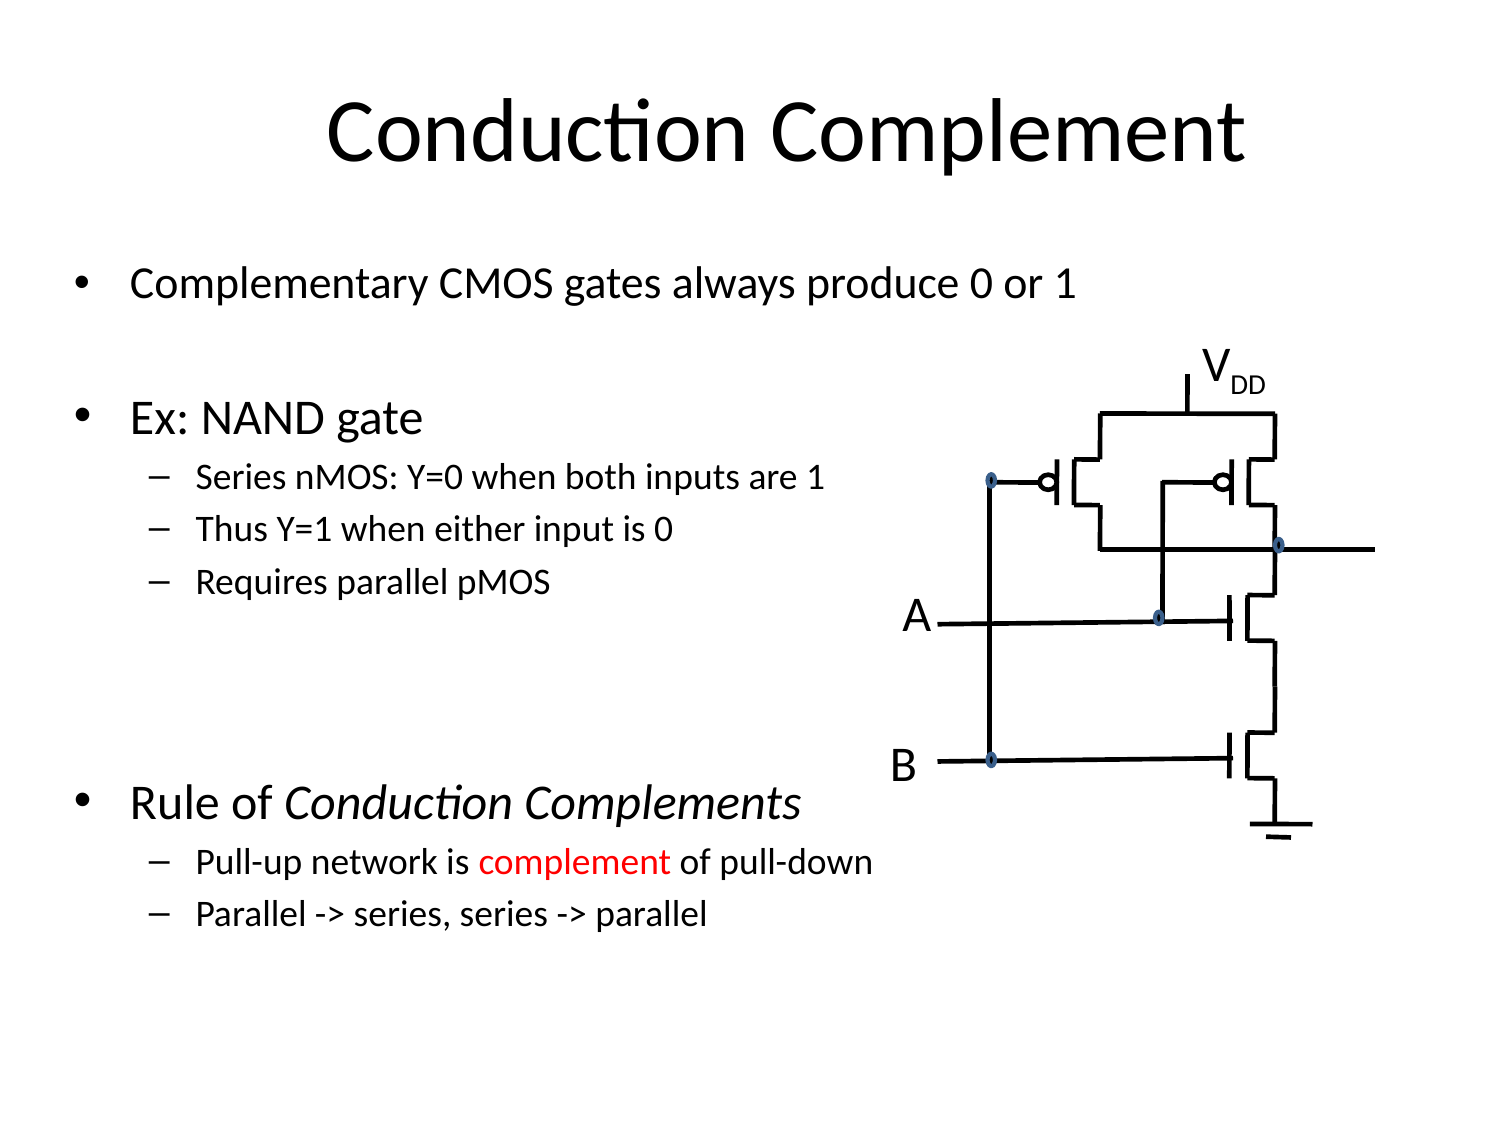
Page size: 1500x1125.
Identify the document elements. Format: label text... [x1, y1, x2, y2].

title Conduction Complement [150, 85, 1426, 193]
list Complementary CMOS gates always produce 0 or 1 Ex: NAND gate Series nMOS: Y=0 when both inputs are 1 Thus Y=1 when either input is 0 Requires parallel pMOS Rule of Conduction Complements Pull-up network is complement of pull-down Parallel -> series, series -> parallel [59, 249, 1388, 1043]
text_box [1214, 474, 1232, 490]
text_box A [887, 574, 987, 649]
text_box [1155, 611, 1163, 625]
text_box [987, 753, 996, 767]
text_box [1275, 538, 1283, 552]
text_box [987, 474, 996, 487]
text_box [1039, 474, 1057, 490]
text_box B [875, 724, 975, 799]
text_box VDD [1187, 324, 1325, 408]
